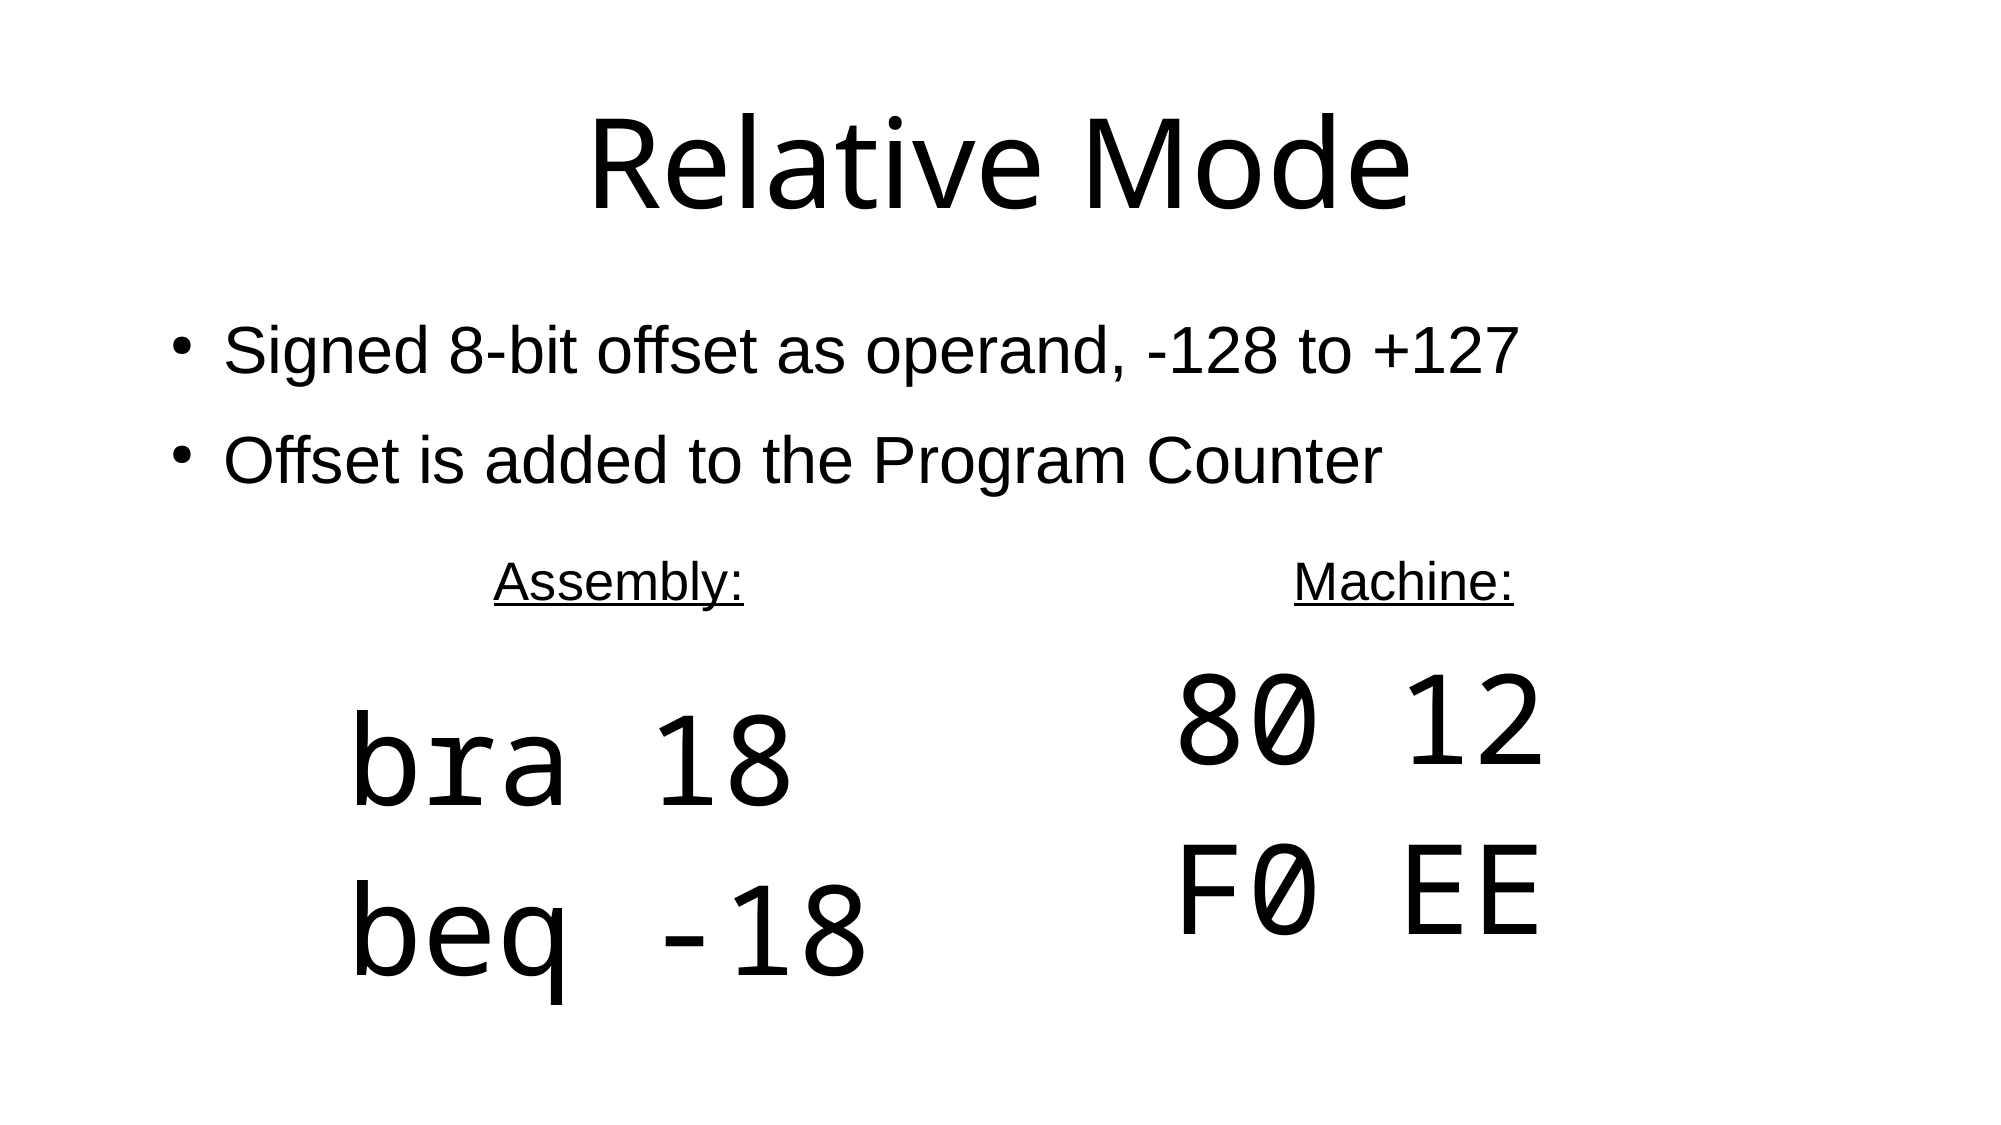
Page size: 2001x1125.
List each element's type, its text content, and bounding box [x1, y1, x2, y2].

title Relative Mode [137, 59, 1863, 278]
text_box Machine: [1279, 543, 1530, 620]
text_box Assembly: [478, 543, 760, 620]
text_box bra 18 beq -18 [332, 664, 889, 961]
list Signed 8-bit offset as operand, -128 to +127 Offset is added to the Program Counter [137, 299, 1863, 526]
text_box 80 12 F0 EE [1157, 623, 1636, 951]
